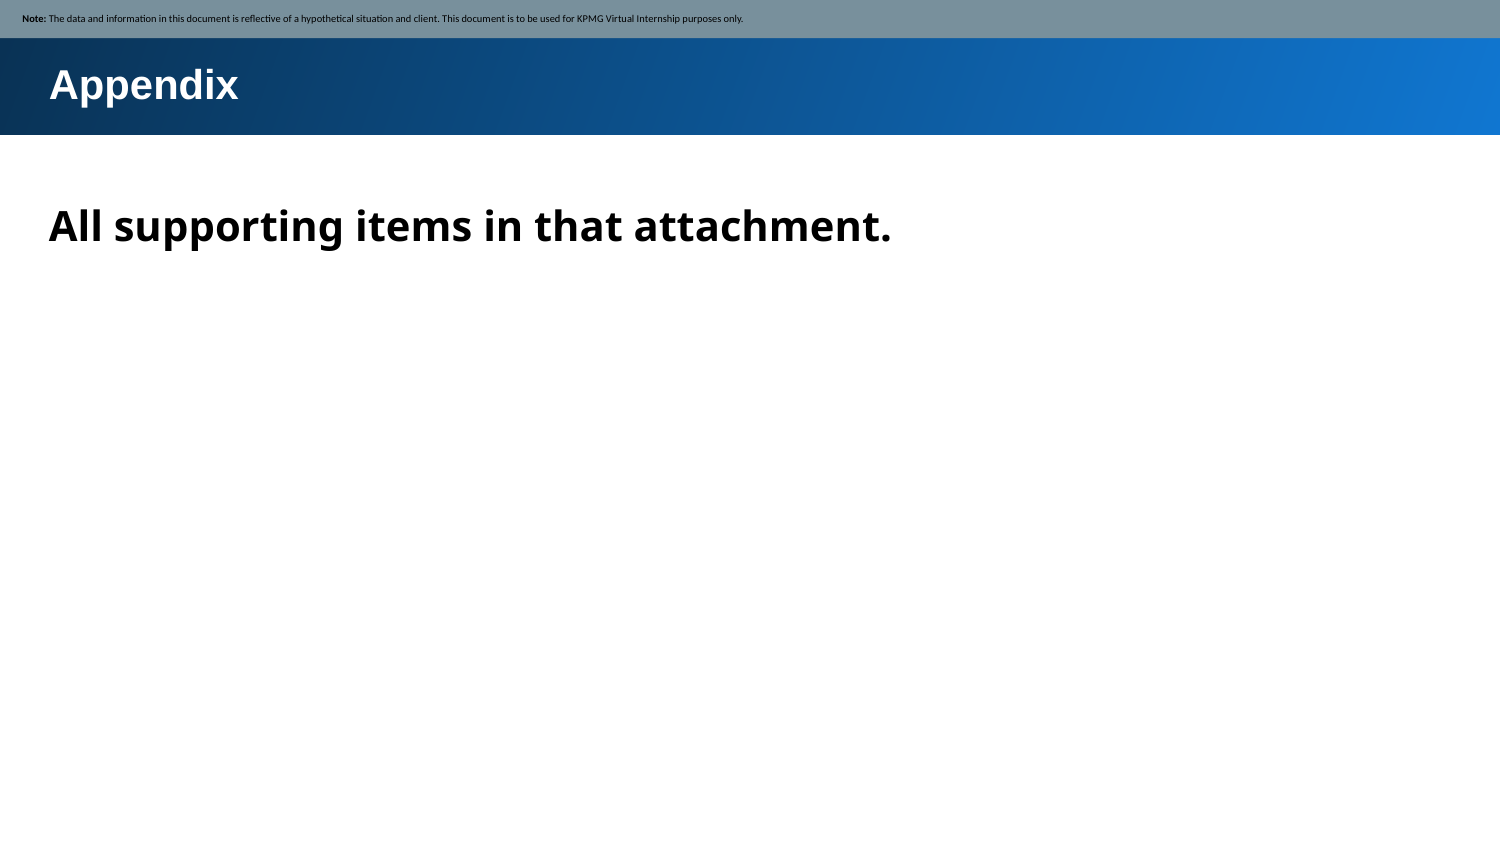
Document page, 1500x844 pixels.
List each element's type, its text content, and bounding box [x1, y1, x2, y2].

text_box All supporting items in that attachment. [33, 177, 1439, 266]
text_box Note: The data and information in this document is reflective of a hypothetical situation and client. This document is to be used for KPMG Virtual Internship purposes only. [0, 0, 1500, 39]
text_box [0, 39, 1500, 135]
text_box Appendix [33, 43, 1439, 124]
